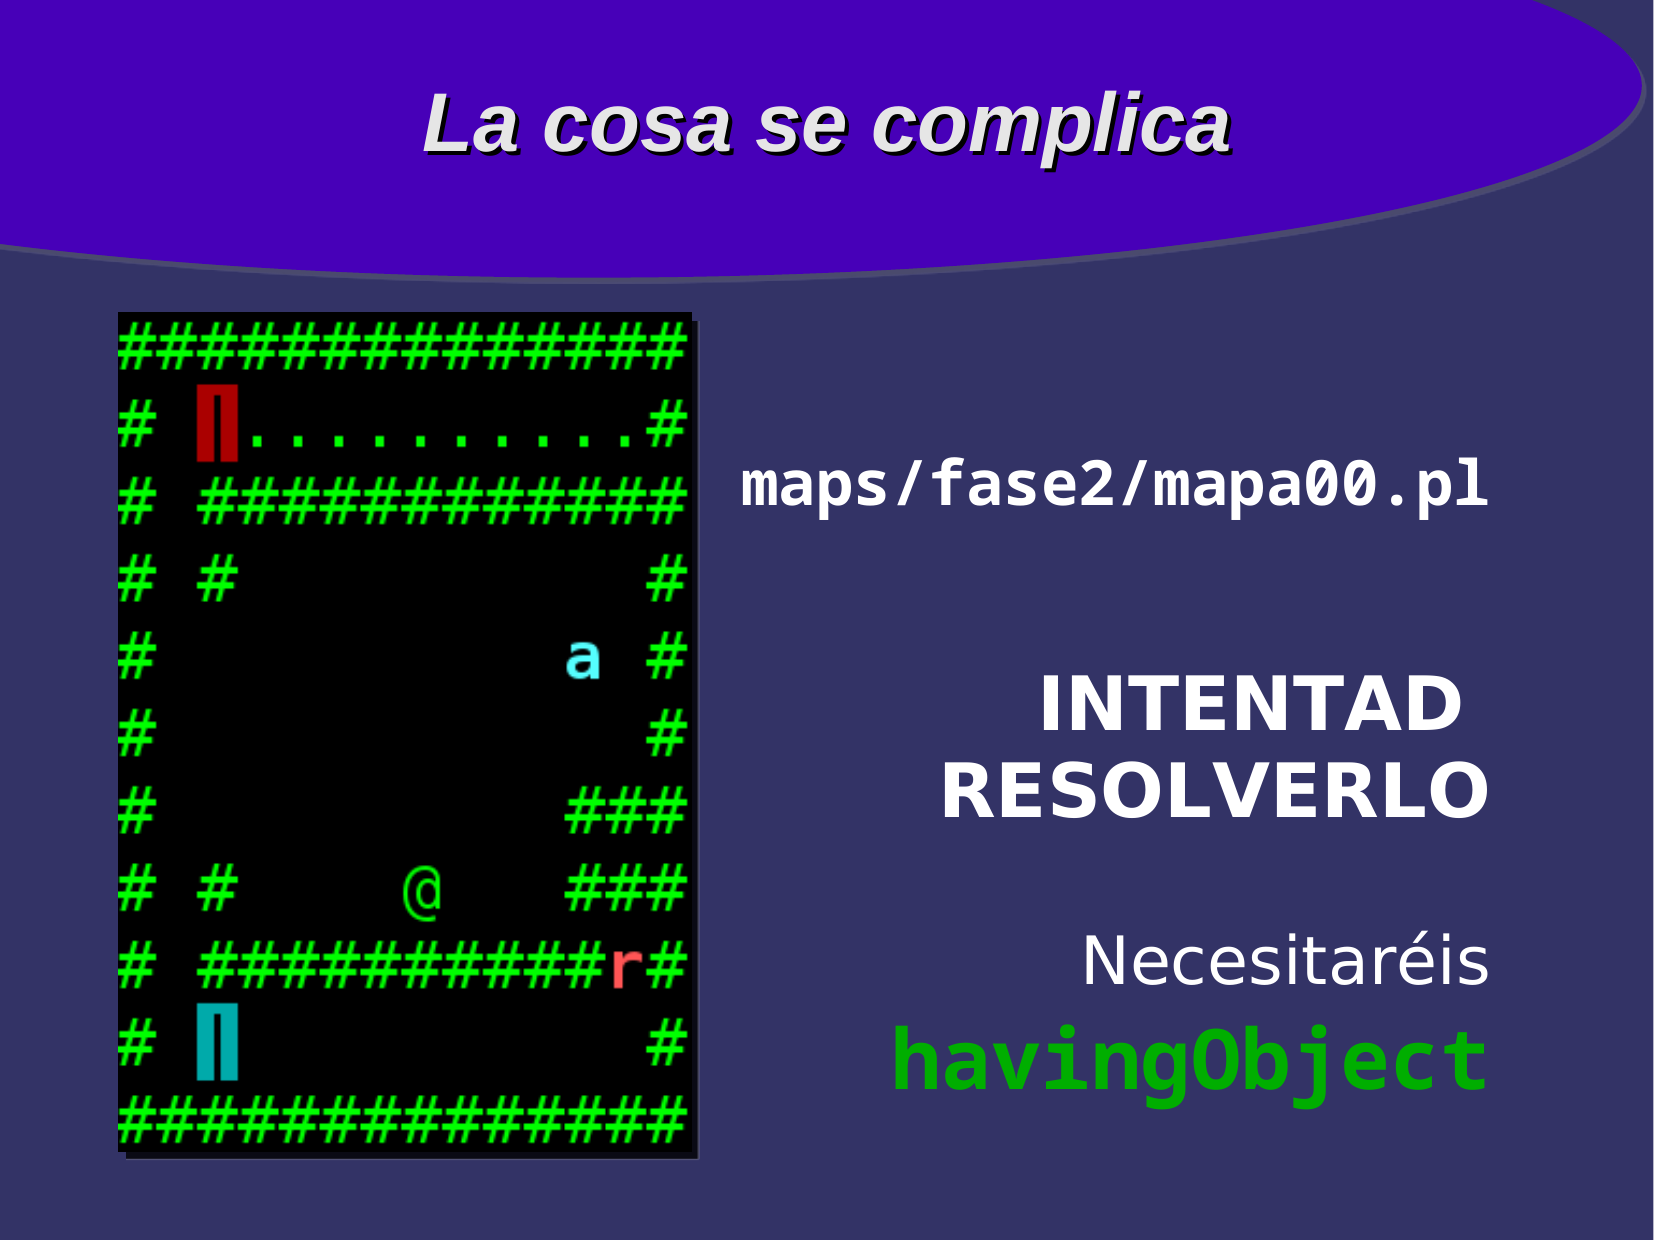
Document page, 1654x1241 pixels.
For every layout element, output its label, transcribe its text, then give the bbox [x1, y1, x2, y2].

picture [118, 312, 692, 1152]
title La cosa se complica [121, 19, 1534, 227]
text_box maps/fase2/mapa00.pl INTENTAD RESOLVERLO Necesitaréis havingObject [88, 295, 1506, 1182]
